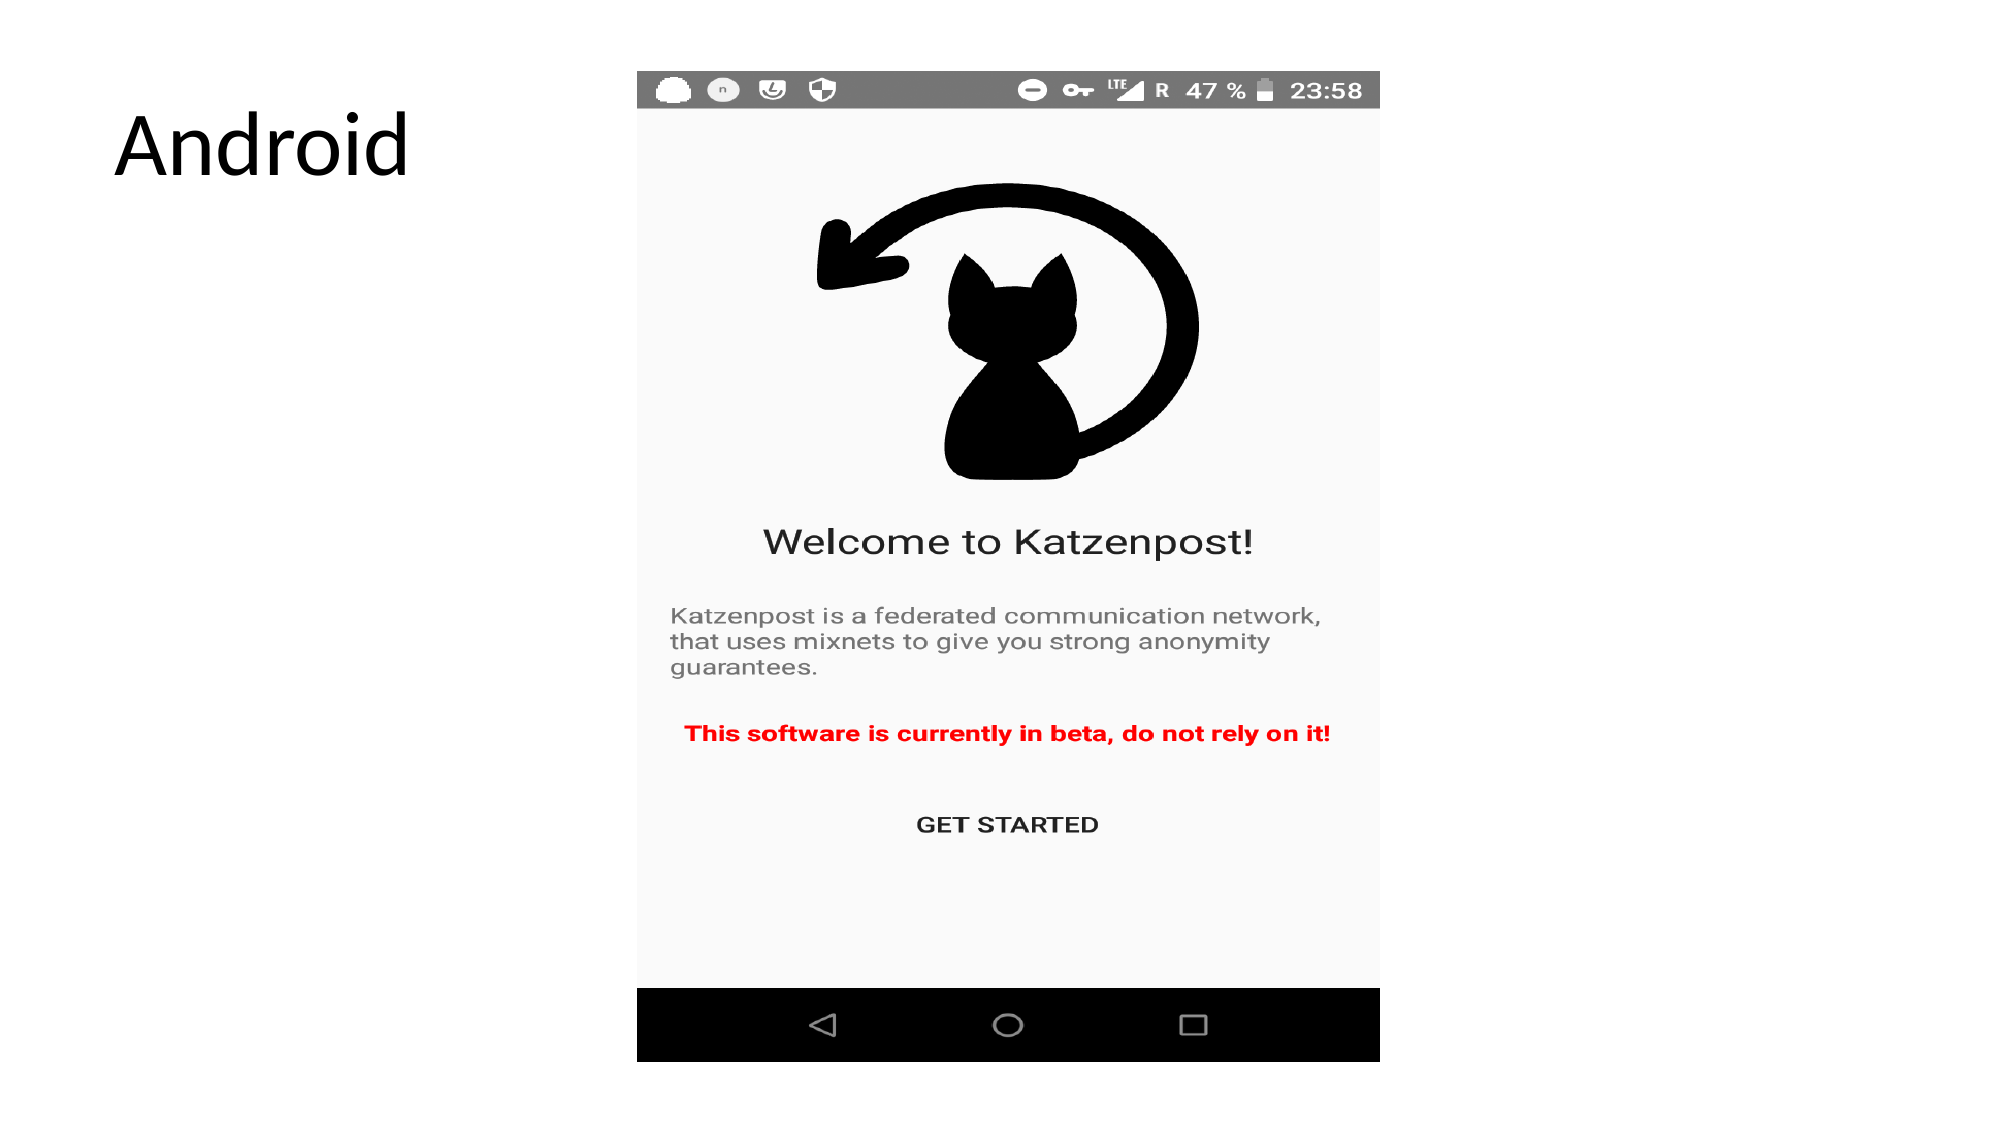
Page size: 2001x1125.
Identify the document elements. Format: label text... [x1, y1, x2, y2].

picture [637, 71, 1380, 1062]
text_box Android [99, 45, 1900, 233]
